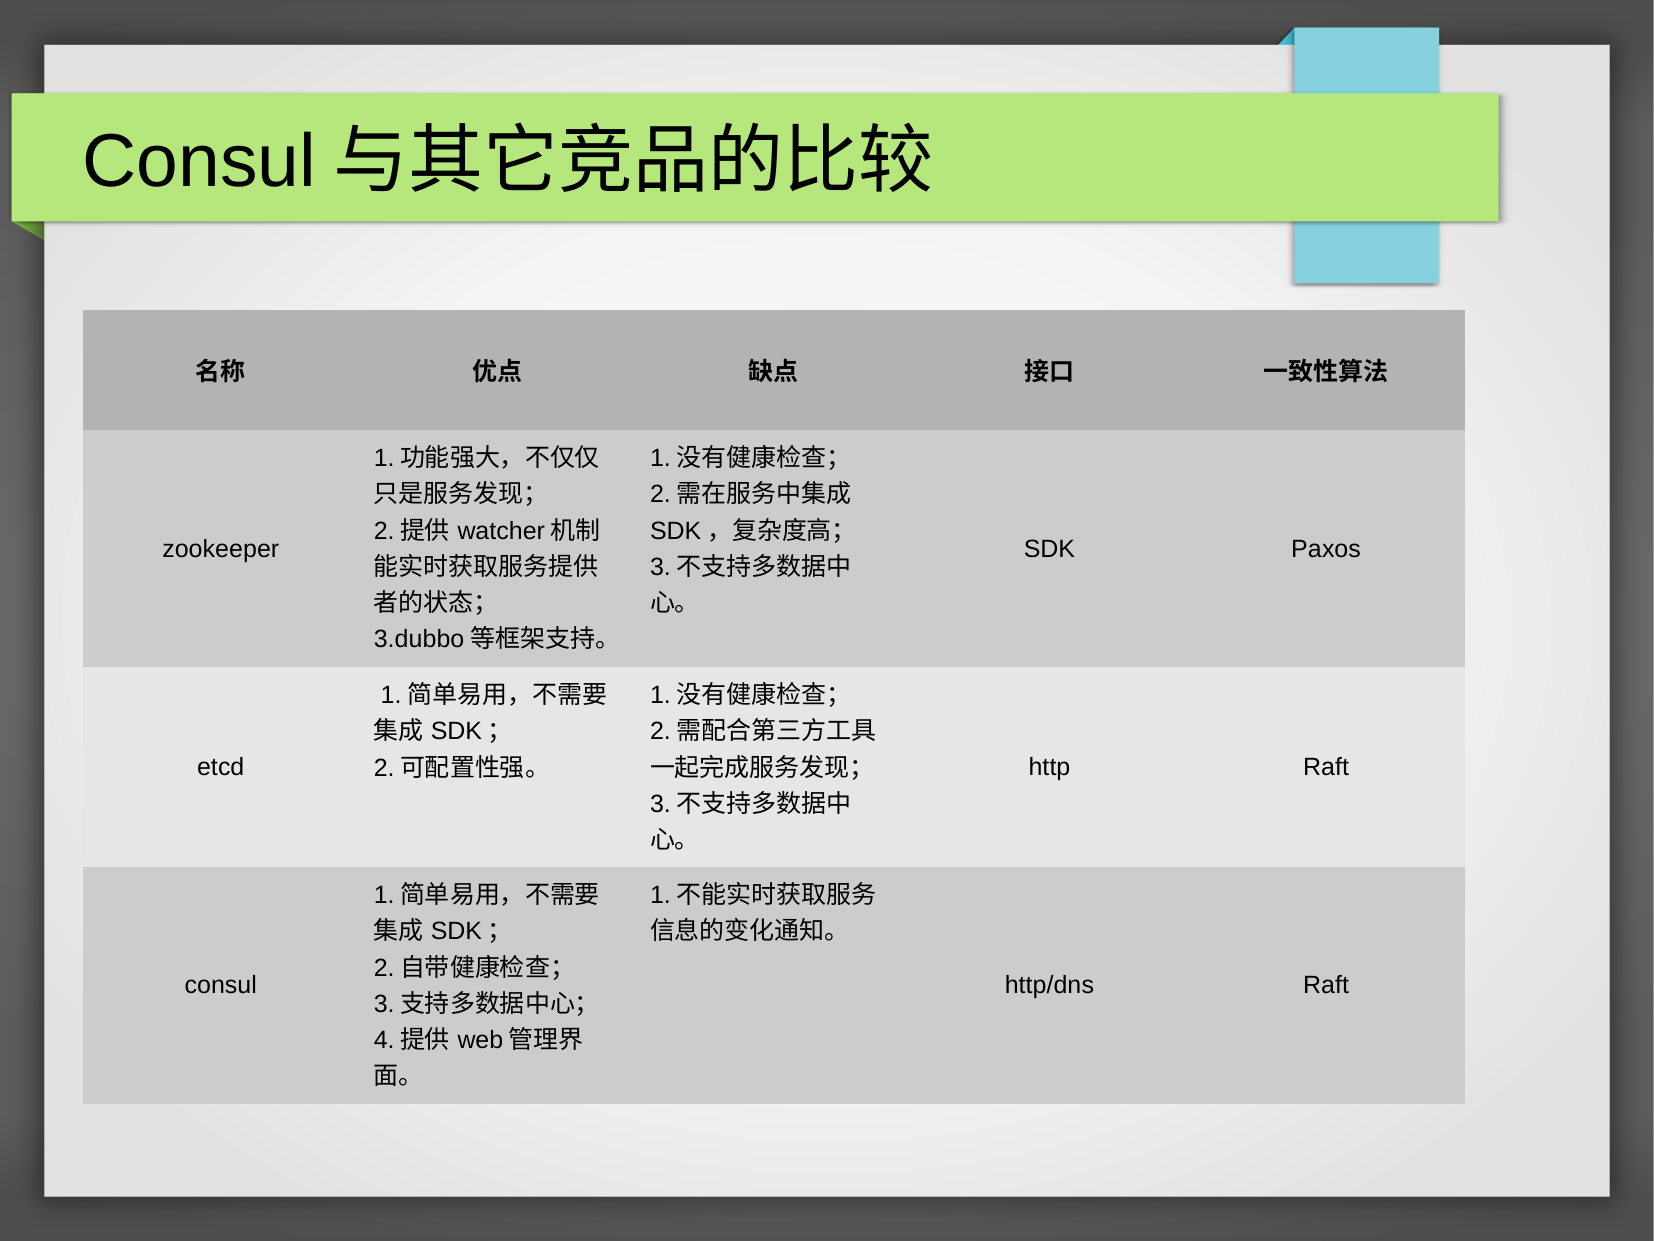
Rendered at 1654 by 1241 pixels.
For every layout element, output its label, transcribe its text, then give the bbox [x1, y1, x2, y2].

title Consul与其它竞品的比较 [82, 94, 1264, 213]
table_cell http [911, 667, 1188, 867]
table_cell consul [83, 867, 359, 1104]
table_cell 1.简单易用，不需要集成SDK； 2.可配置性强。 [359, 667, 635, 867]
table_cell Raft [1188, 867, 1465, 1104]
table_cell etcd [83, 667, 359, 867]
table_cell 1.没有健康检查； 2.需在服务中集成SDK，复杂度高； 3.不支持多数据中心。 [635, 430, 911, 667]
table_header 名称 [83, 310, 359, 430]
picture [0, 0, 1654, 1241]
table_cell http/dns [911, 867, 1188, 1104]
table_cell 1.功能强大，不仅仅只是服务发现； 2.提供watcher机制能实时获取服务提供者的状态； 3.dubbo等框架支持。 [359, 430, 635, 667]
table_cell 1.不能实时获取服务信息的变化通知。 [635, 867, 911, 1104]
table_cell SDK [911, 430, 1188, 667]
table_cell Raft [1188, 667, 1465, 867]
table_header 缺点 [635, 310, 911, 430]
table_header 优点 [359, 310, 635, 430]
table_cell Paxos [1188, 430, 1465, 667]
table_header 接口 [911, 310, 1188, 430]
table_cell 1.没有健康检查； 2.需配合第三方工具一起完成服务发现； 3.不支持多数据中心。 [635, 667, 911, 867]
table_cell zookeeper [83, 430, 359, 667]
table_cell 1.简单易用，不需要集成SDK； 2.自带健康检查； 3.支持多数据中心； 4.提供web管理界面。 [359, 867, 635, 1104]
table_header 一致性算法 [1188, 310, 1465, 430]
